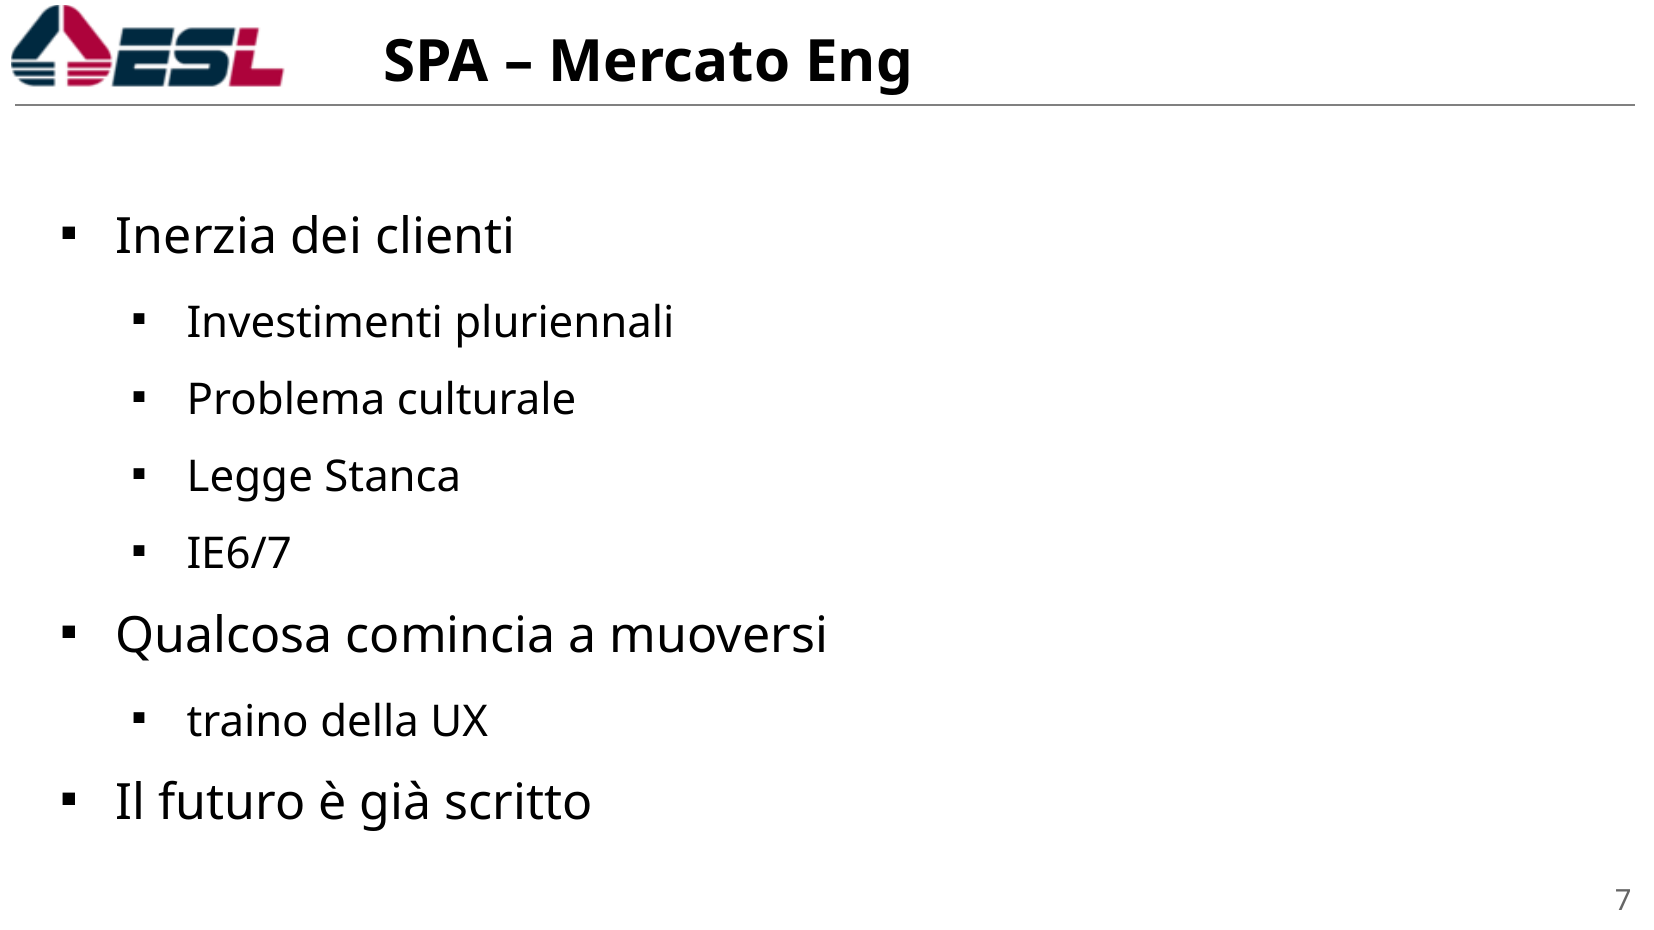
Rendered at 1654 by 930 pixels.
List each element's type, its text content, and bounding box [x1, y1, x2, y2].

picture [11, 5, 288, 90]
title SPA – Mercato Eng [335, 0, 1653, 103]
list Inerzia dei clienti Investimenti pluriennali Problema culturale Legge Stanca IE6/7 Qualcosa comincia a muoversi traino della UX Il futuro è già scritto [45, 134, 1606, 901]
